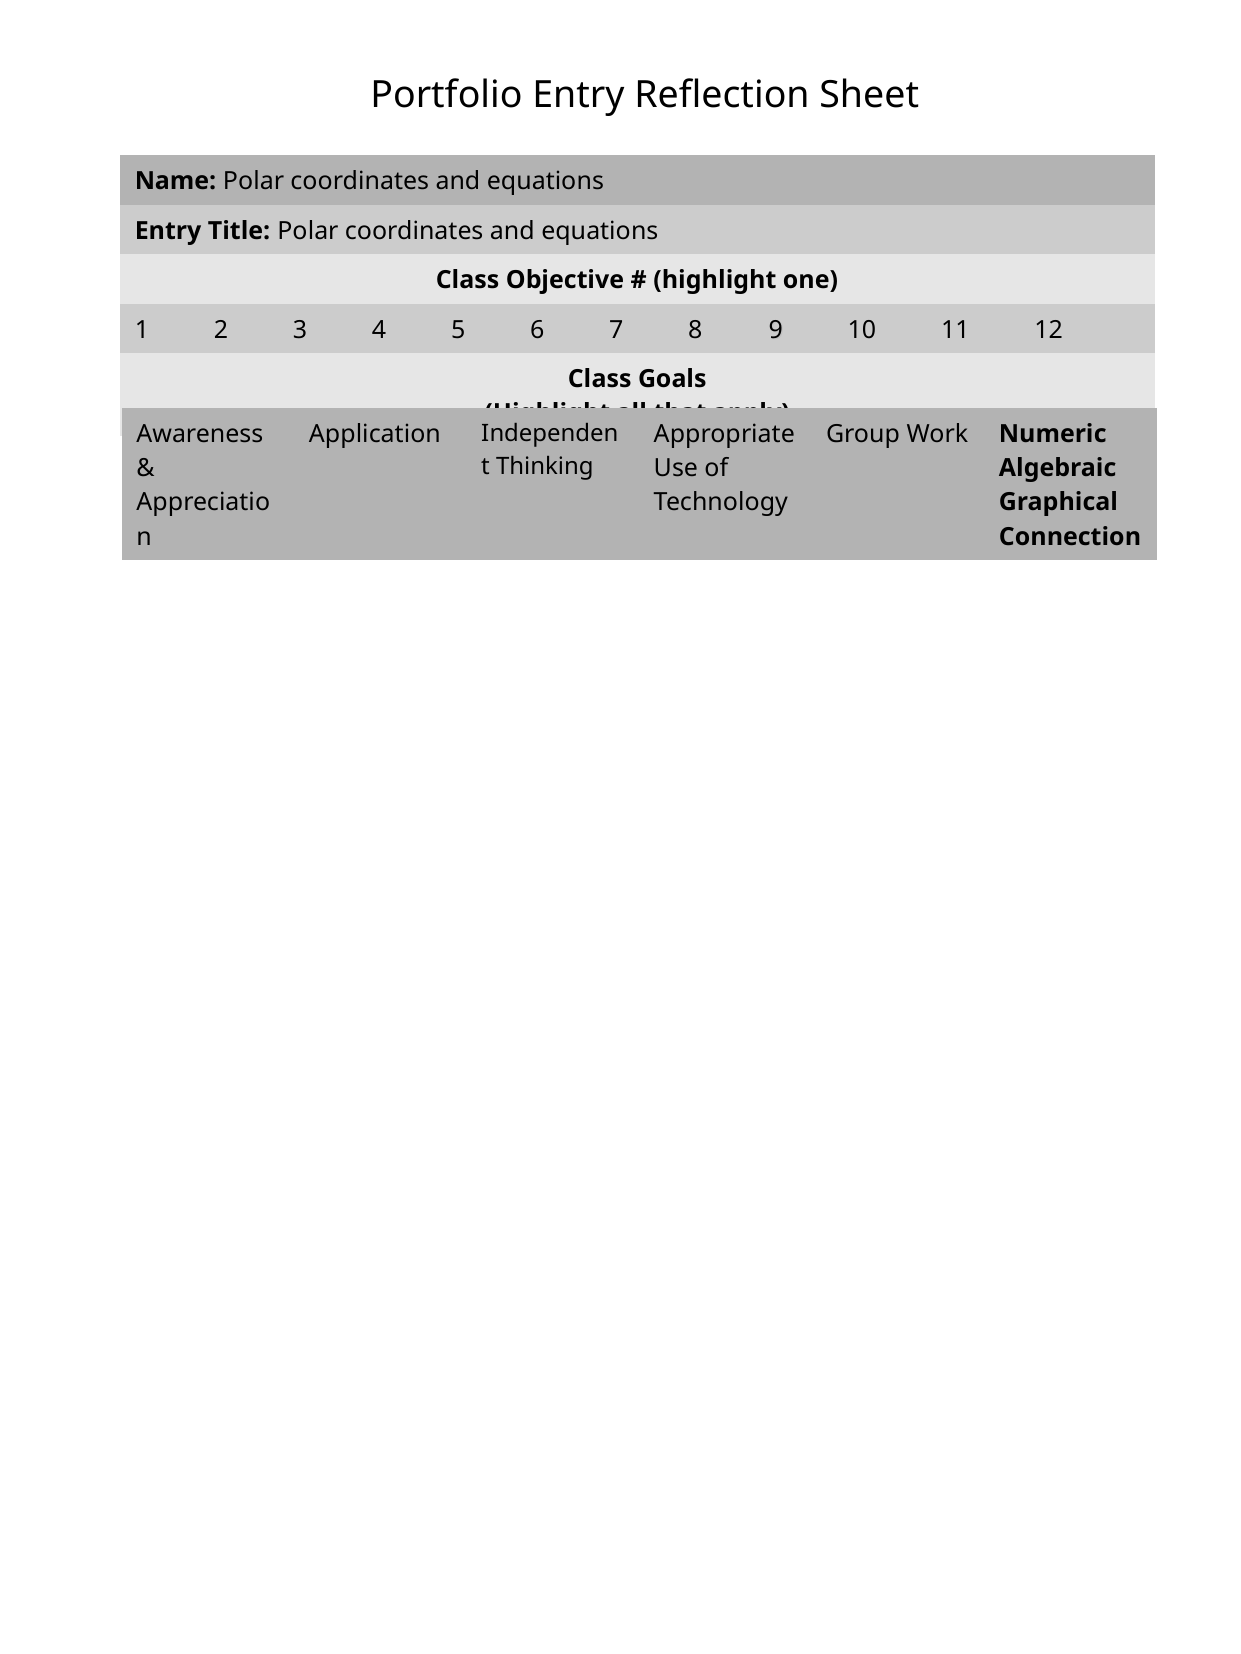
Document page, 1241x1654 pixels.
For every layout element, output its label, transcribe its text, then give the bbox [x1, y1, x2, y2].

table_header Name: Polar coordinates and equations [120, 155, 1155, 205]
table_header Awareness & Appreciation [122, 408, 294, 560]
table_cell 1 2 3 4 5 6 7 8 9 10 11 12 [120, 304, 1155, 353]
table_header Independent Thinking [467, 408, 639, 560]
table_header Numeric Algebraic Graphical Connection [984, 408, 1157, 560]
table_header Appropriate Use of Technology [639, 408, 811, 560]
table_cell Class Objective # (highlight one) [120, 254, 1155, 304]
table_header Group Work [811, 408, 984, 560]
table_cell Class Goals (Highlight all that apply) [120, 353, 1155, 436]
table_cell Entry Title: Polar coordinates and equations [120, 205, 1155, 254]
table_header Application [294, 408, 467, 560]
text_box Portfolio Entry Reflection Sheet [195, 60, 1096, 117]
